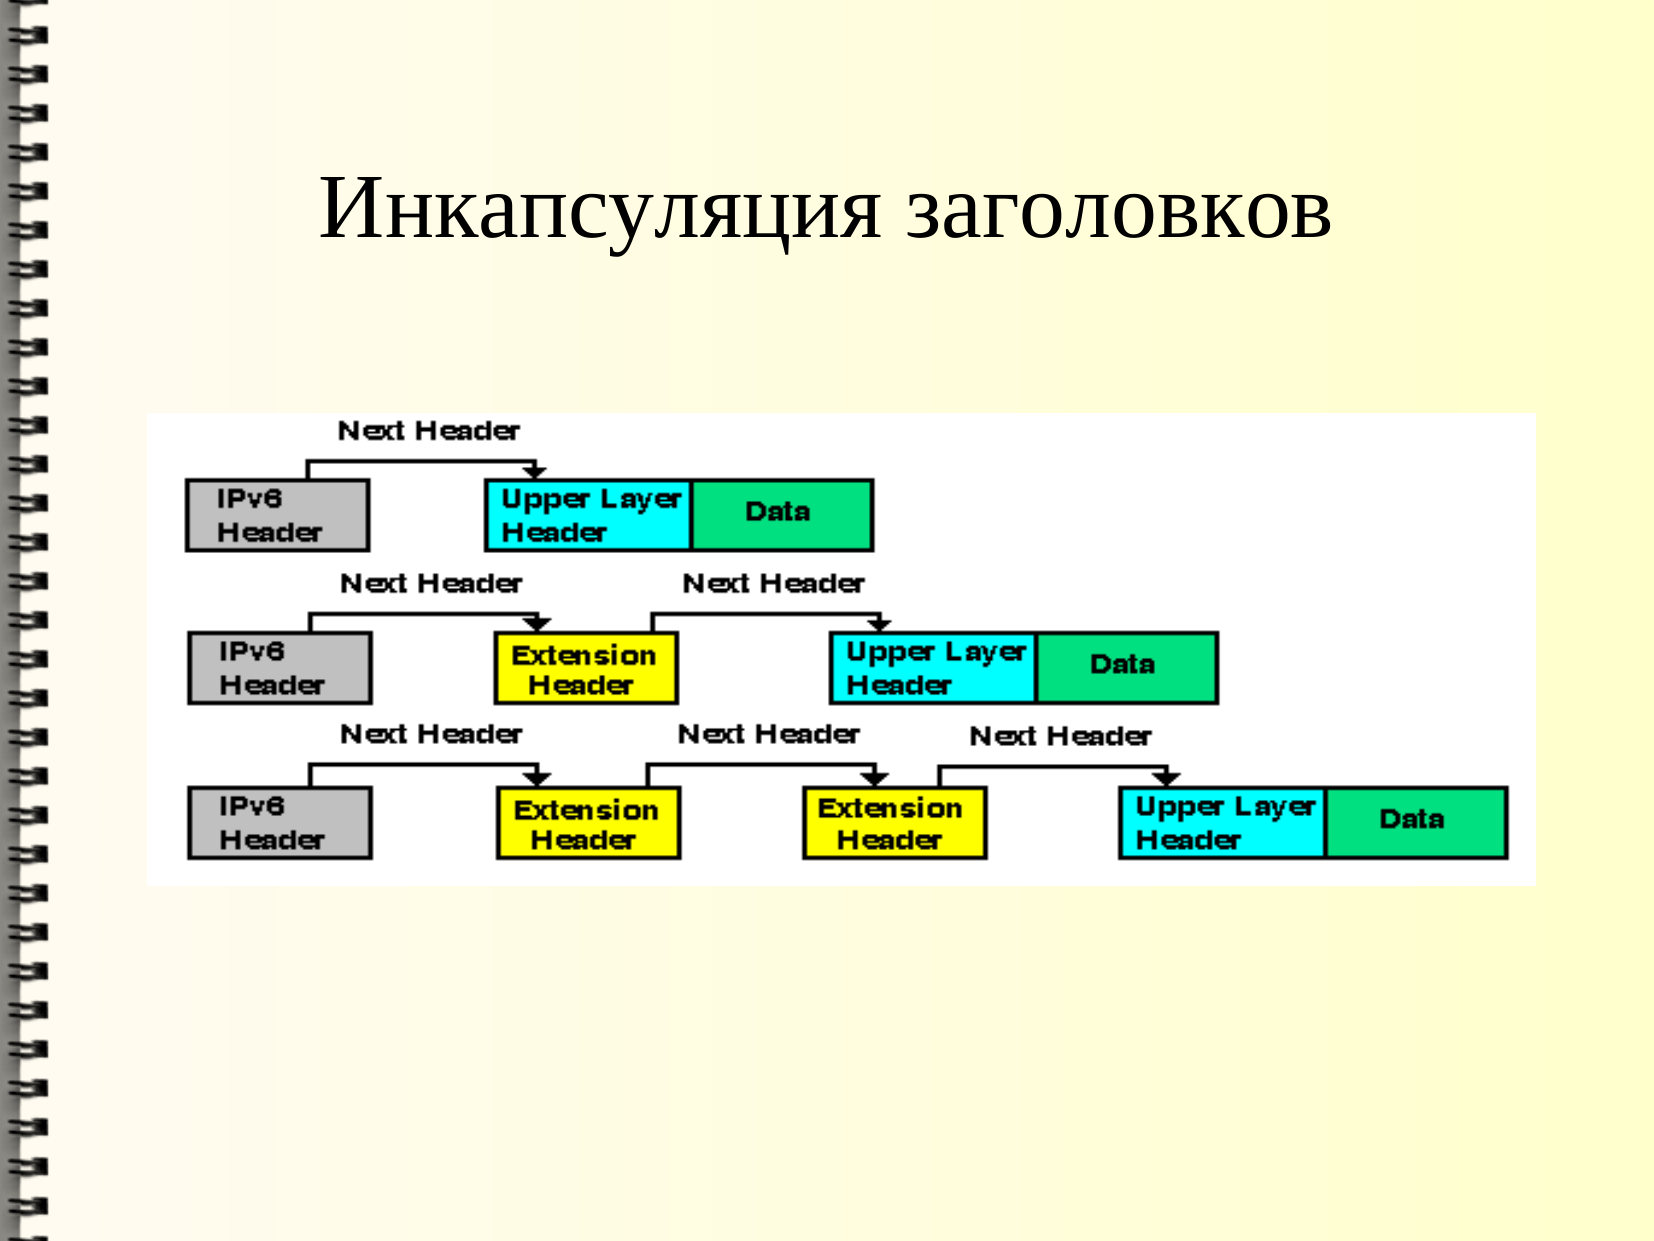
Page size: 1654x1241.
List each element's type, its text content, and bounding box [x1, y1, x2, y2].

title Инкапсуляция заголовков [121, 102, 1534, 311]
picture [0, 0, 1654, 1241]
picture [147, 413, 1536, 886]
